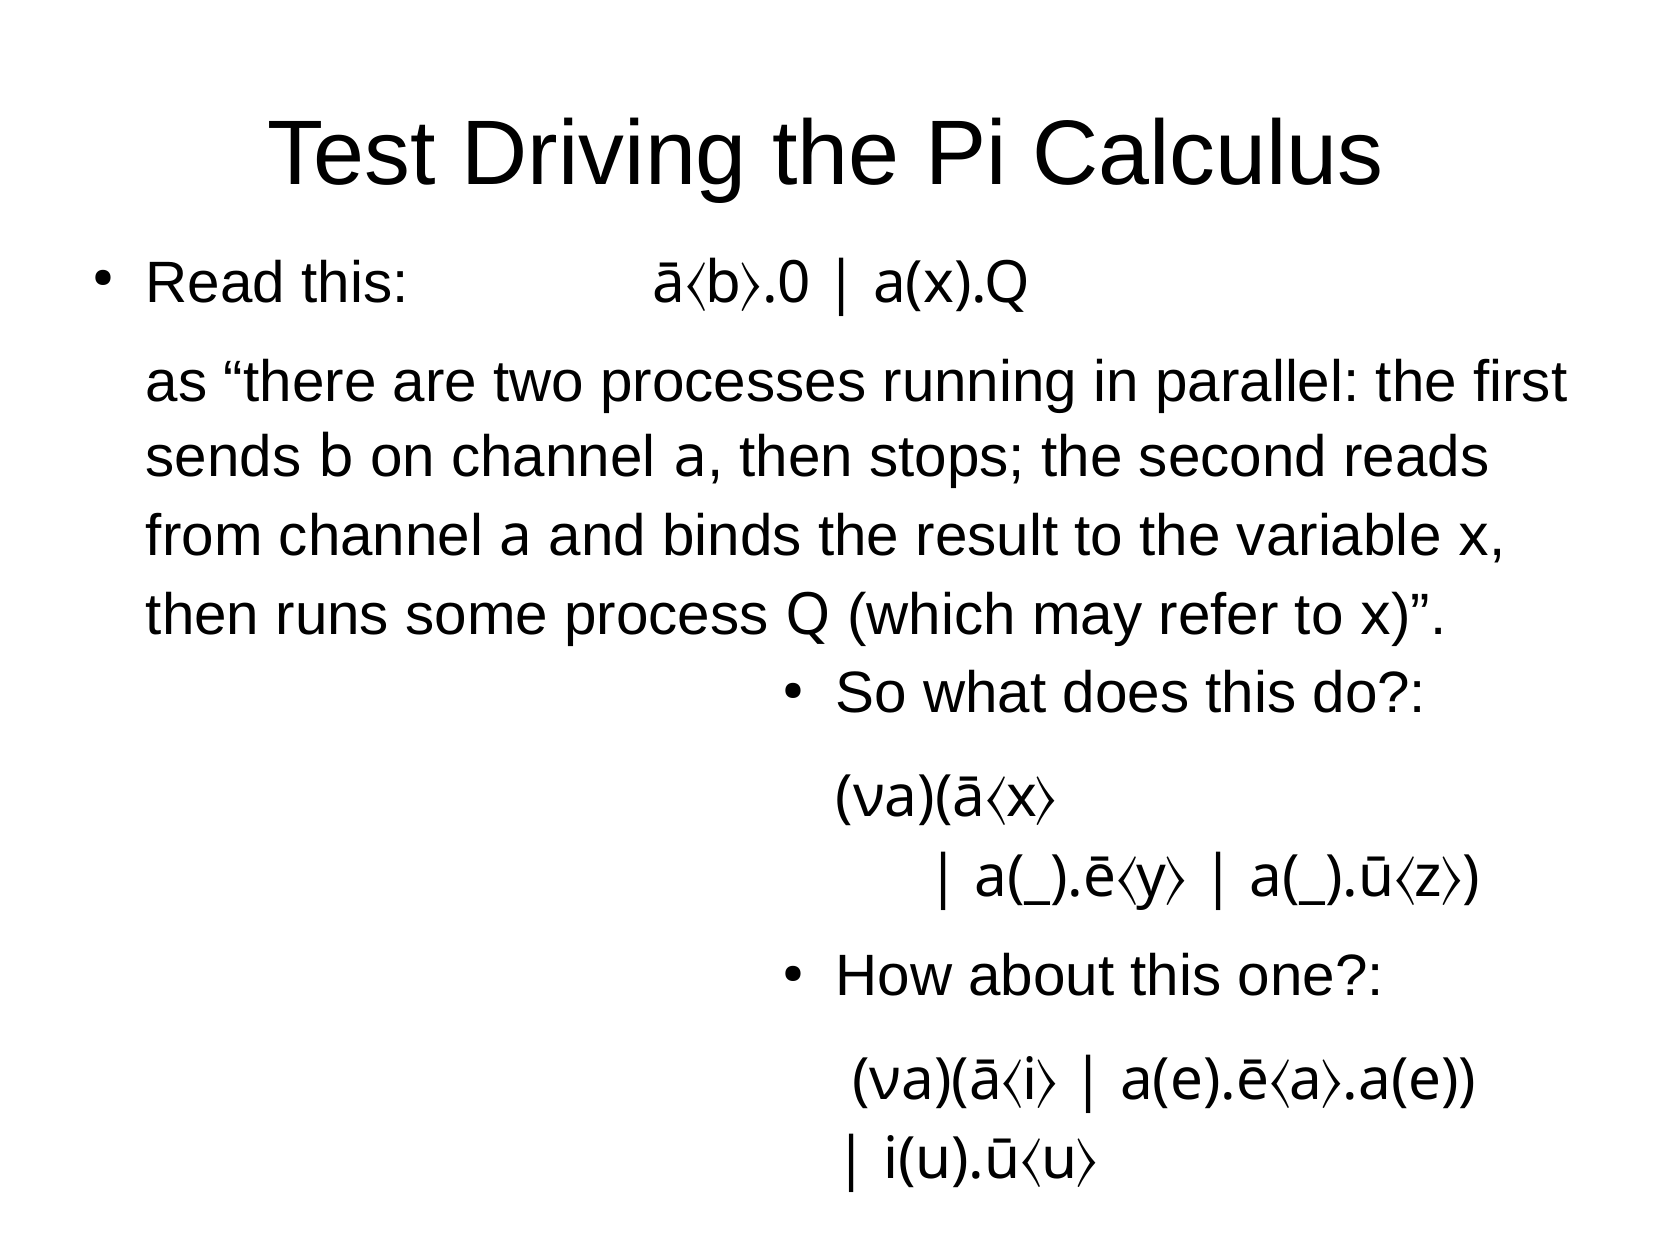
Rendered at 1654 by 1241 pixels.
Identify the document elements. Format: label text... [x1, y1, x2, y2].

list Read this: ā〈b〉.0 | a(x).Q as “there are two processes running in parallel: the first sends b on channel a, then stops; the second reads from channel a and binds the result to the variable x, then runs some process Q (which may refer to x)”. [75, 240, 1571, 619]
title Test Driving the Pi Calculus [82, 49, 1571, 240]
list So what does this do?: (νa)(ā〈x〉 | a(_).ē〈y〉 | a(_).ū〈z〉) How about this one?: (νa)(ā〈i〉 | a(e).ē〈a〉.a(e)) | i(u).ū〈u〉 [765, 660, 1591, 1216]
